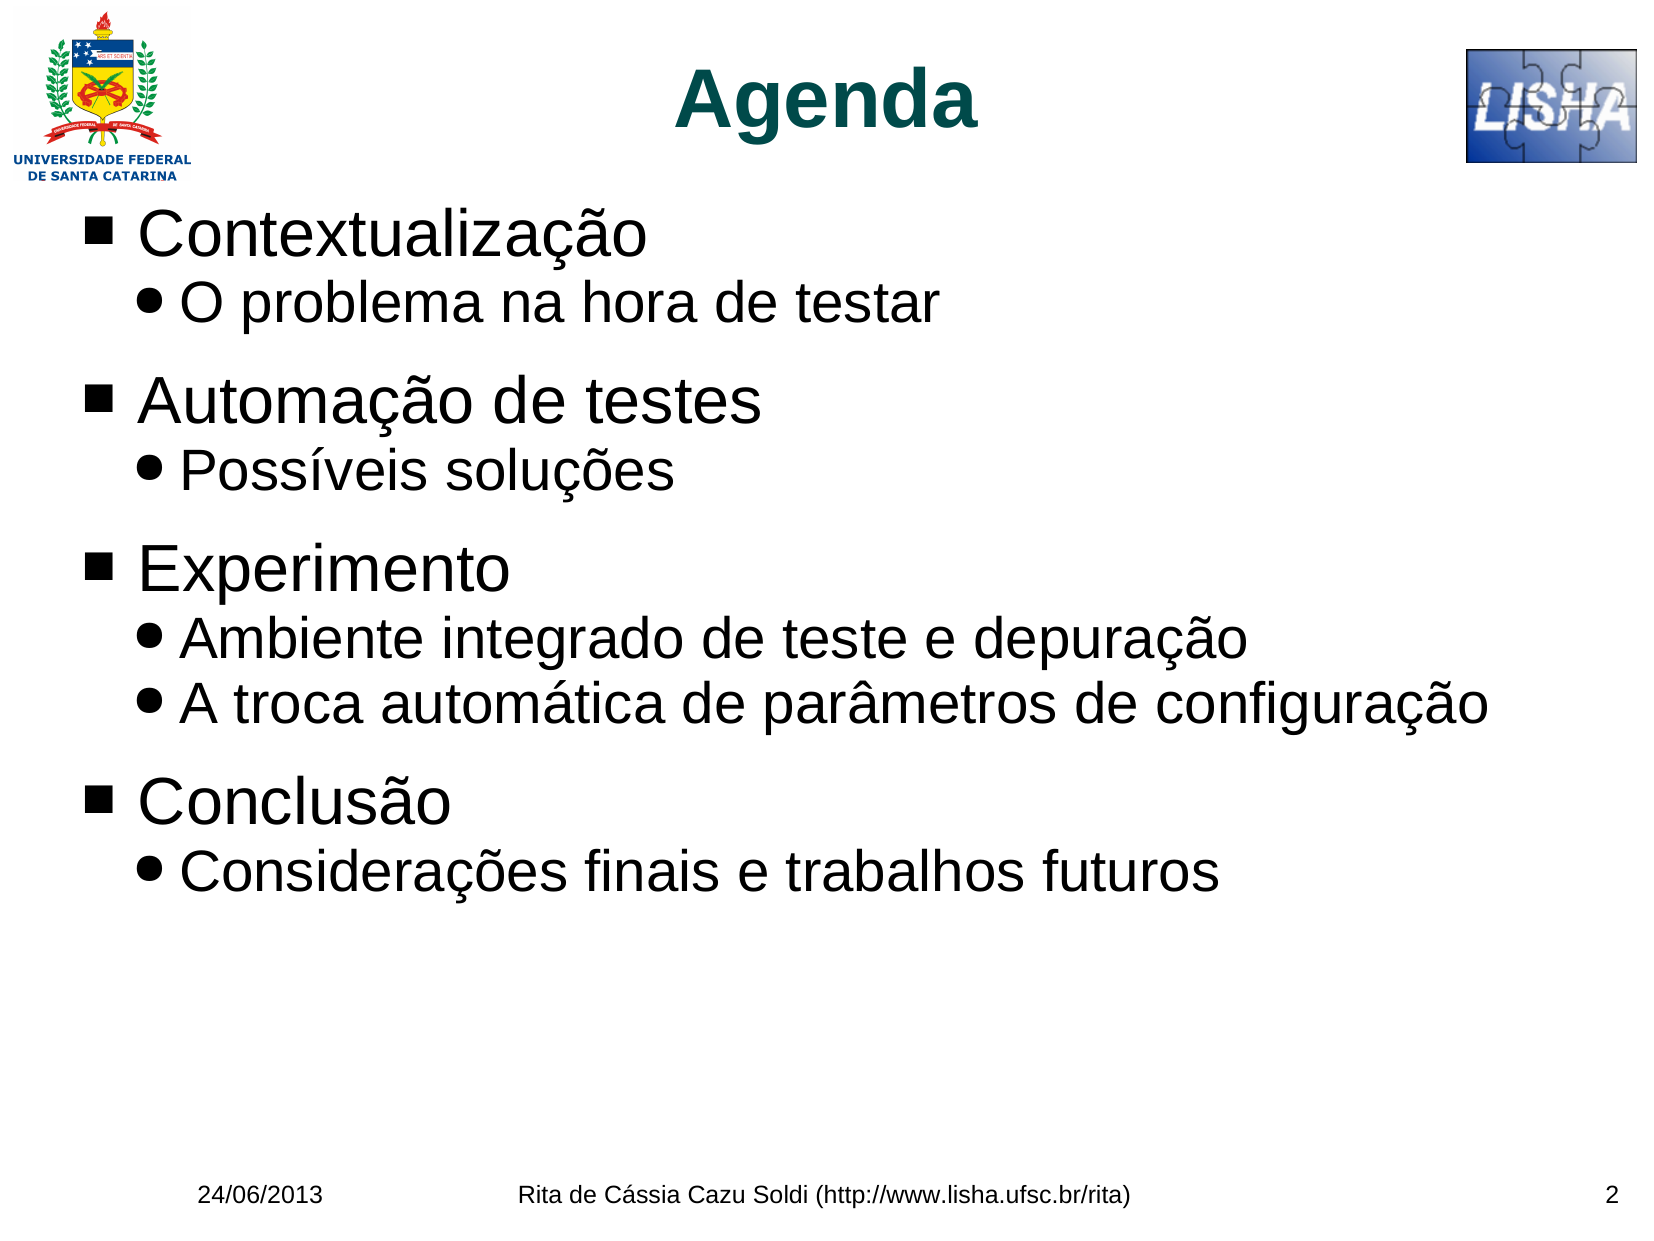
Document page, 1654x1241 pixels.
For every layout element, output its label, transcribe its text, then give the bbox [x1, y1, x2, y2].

picture [1466, 49, 1637, 163]
title Agenda [190, 27, 1461, 184]
list Contextualização O problema na hora de testar Automação de testes Possíveis soluções Experimento Ambiente integrado de teste e depuração A troca automática de parâmetros de configuração Conclusão Considerações finais e trabalhos futuros [37, 195, 1613, 1057]
picture [13, 6, 191, 181]
